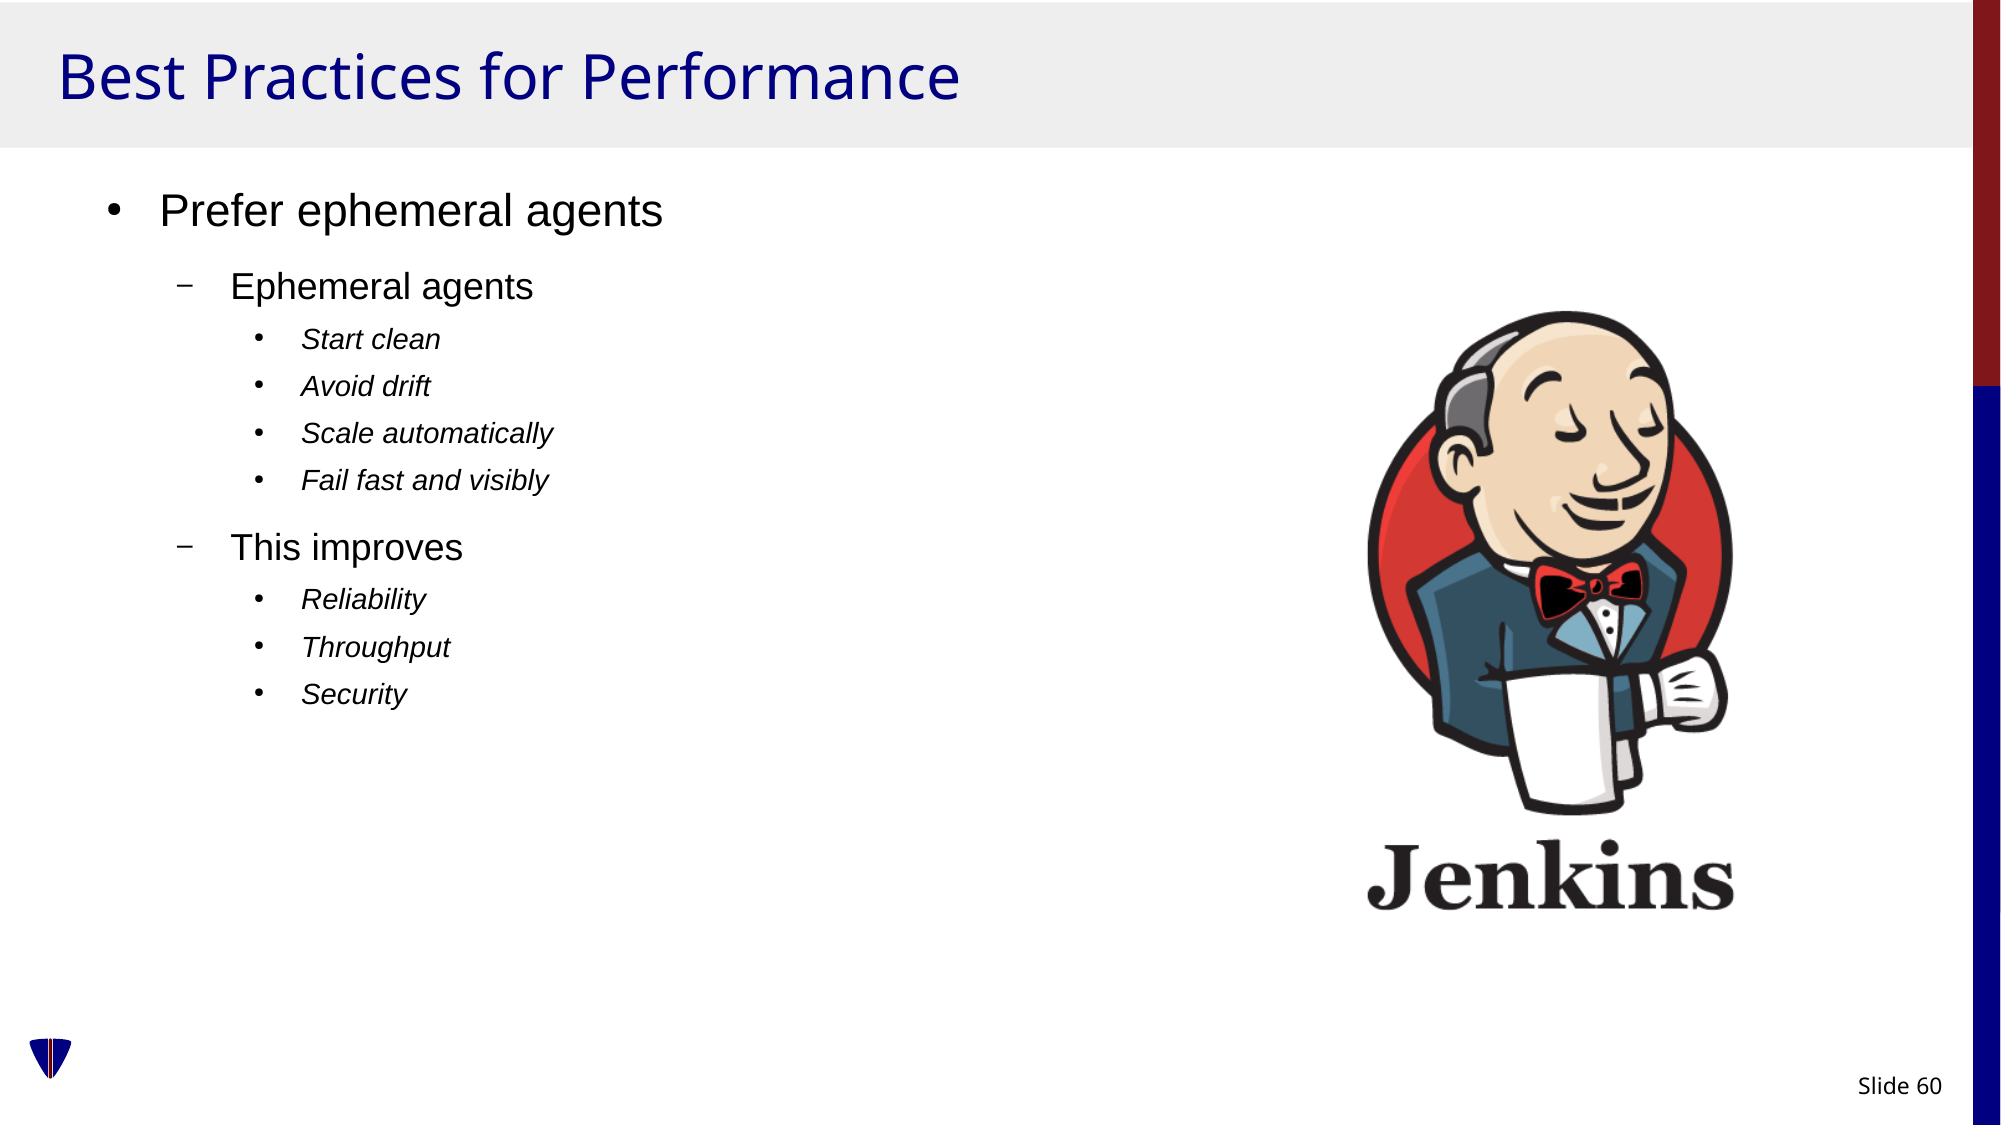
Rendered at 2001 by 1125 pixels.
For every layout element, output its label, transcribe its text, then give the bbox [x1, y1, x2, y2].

title Best Practices for Performance [0, 2, 1973, 148]
list Prefer ephemeral agents Ephemeral agents Start clean Avoid drift Scale automatically Fail fast and visibly This improves Reliability Throughput Security [88, 177, 1123, 1034]
picture [1240, 295, 1861, 916]
